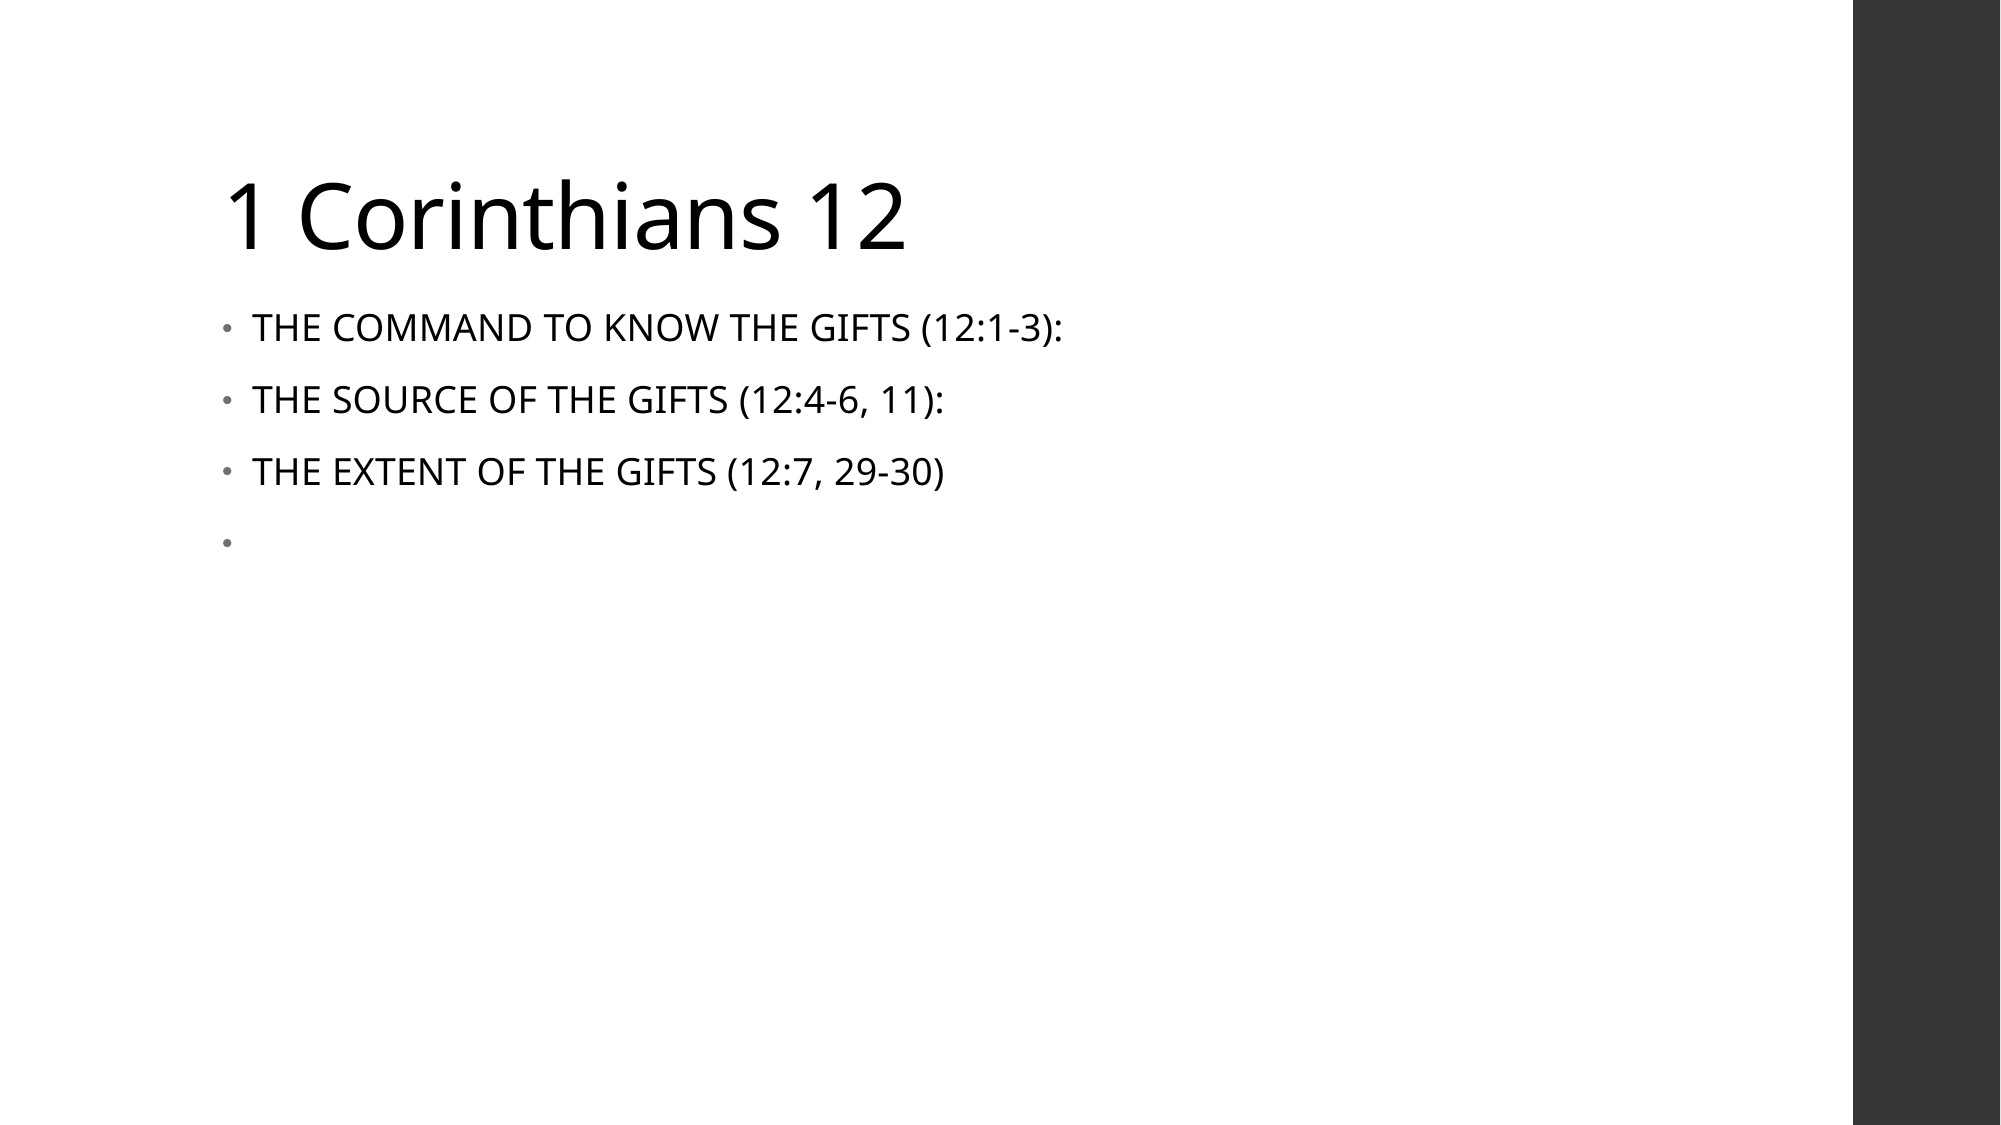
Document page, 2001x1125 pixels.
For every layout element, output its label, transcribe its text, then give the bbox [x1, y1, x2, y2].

title 1 Corinthians 12 [206, 60, 1797, 278]
list THE COMMAND TO KNOW THE GIFTS (12:1-3): THE SOURCE OF THE GIFTS (12:4-6, 11): THE EXTENT OF THE GIFTS (12:7, 29-30) [206, 299, 1617, 1014]
